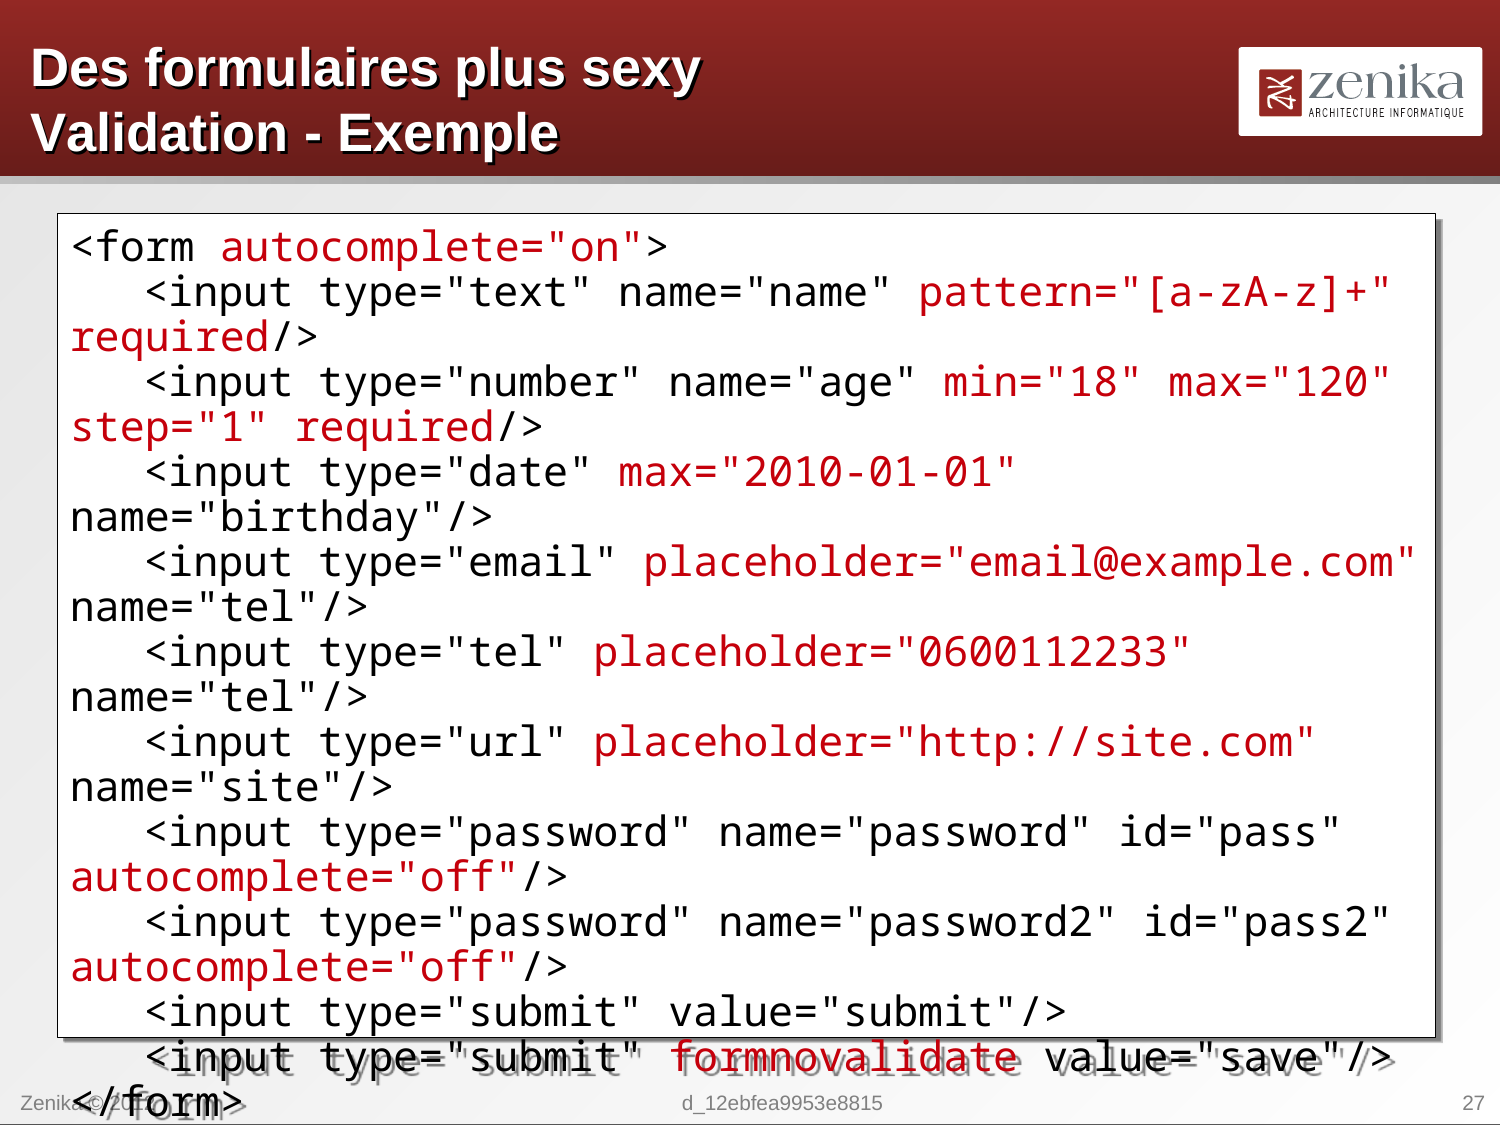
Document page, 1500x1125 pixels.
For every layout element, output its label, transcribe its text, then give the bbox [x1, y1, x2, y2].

title Des formulaires plus sexy Validation - Exemple [30, 15, 1155, 180]
text_box <form autocomplete="on"> <input type="text" name="name" pattern="[a-zA-z]+" required/> <input type="number" name="age" min="18" max="120" step="1" required/> <input type="date" max="2010-01-01" name="birthday"/> <input type="email" placeholder="email@example.com" name="tel"/> <input type="tel" placeholder="0600112233" name="tel"/> <input type="url" placeholder="http://site.com" name="site"/> <input type="password" name="password" id="pass" autocomplete="off"/> <input type="password" name="password2" id="pass2" autocomplete="off"/> <input type="submit" value="submit"/> <input type="submit" formnovalidate value="save"/> </form> [57, 213, 1436, 1038]
picture [1257, 58, 1464, 125]
